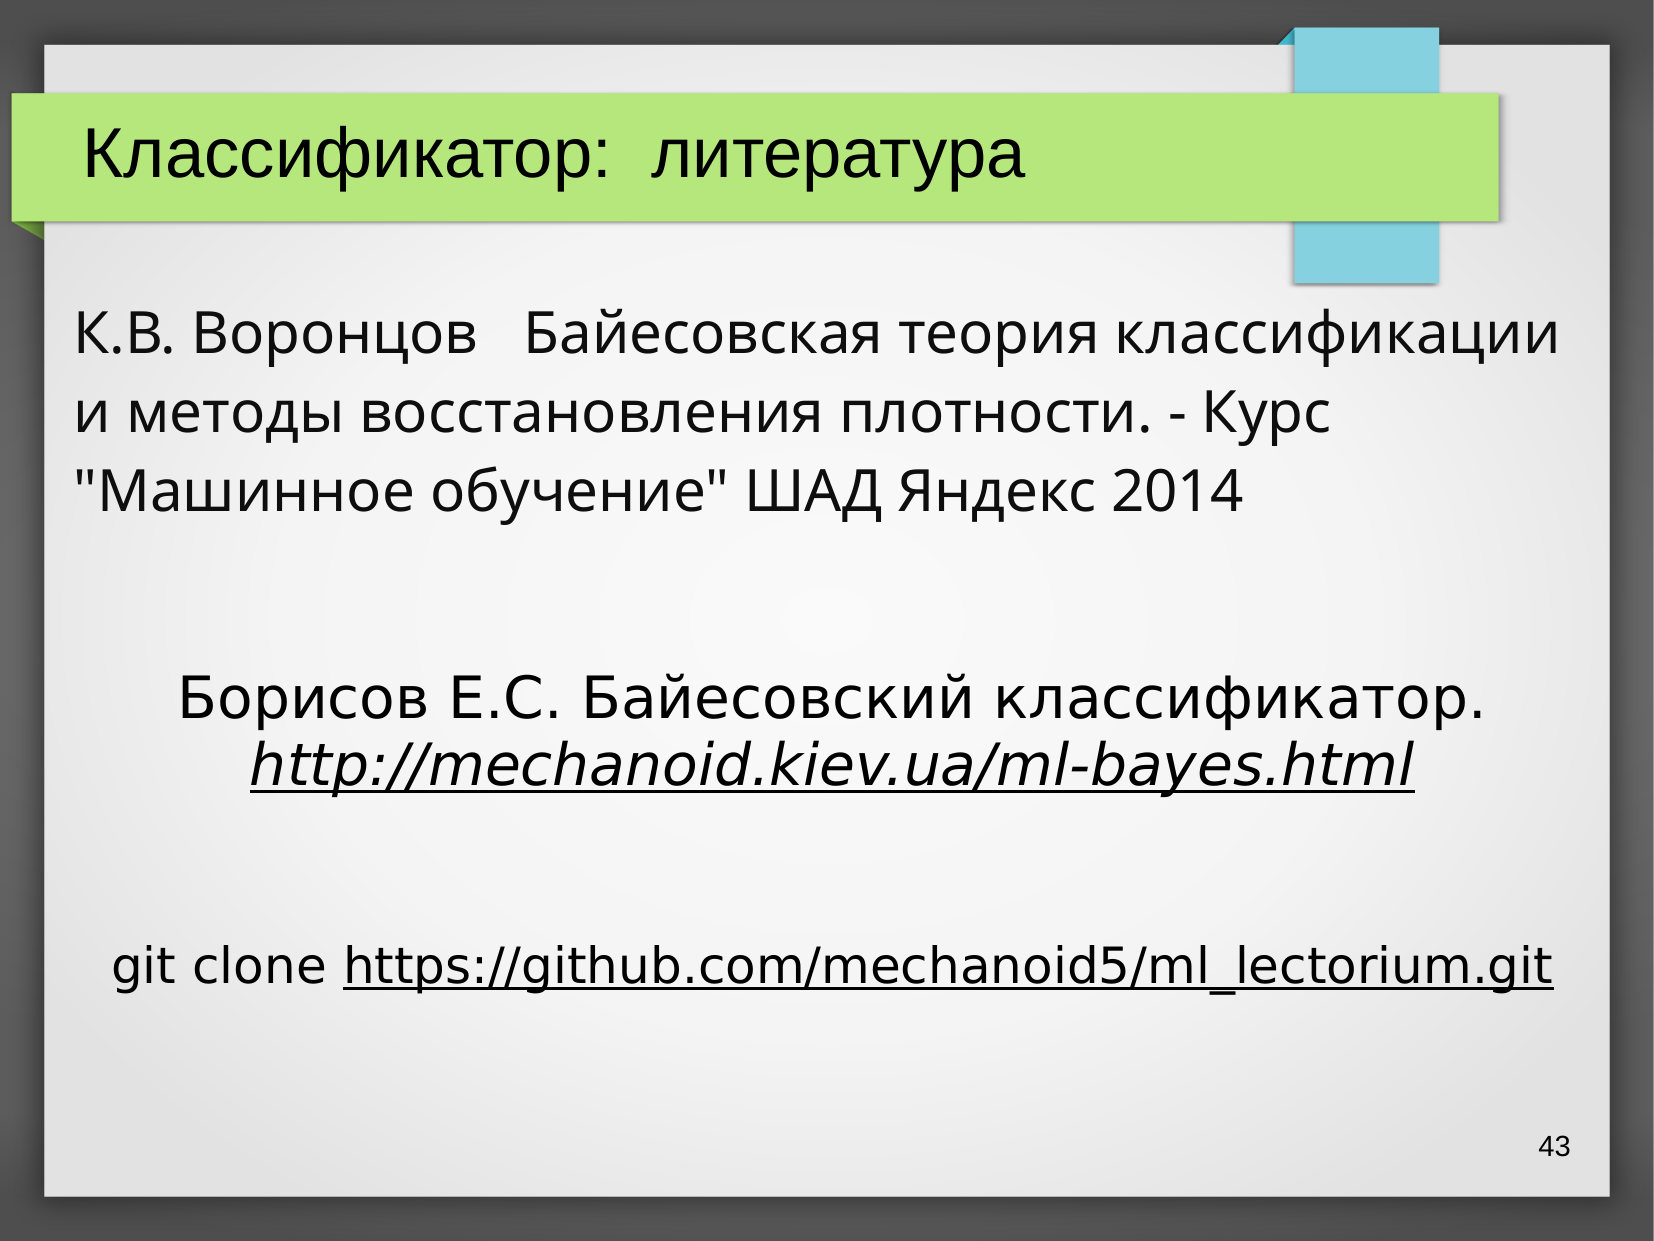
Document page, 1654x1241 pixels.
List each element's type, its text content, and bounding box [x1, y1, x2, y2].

picture [0, 0, 1654, 1241]
title Классификатор: литература [82, 49, 1571, 257]
text_box К.В. Воронцов Байесовская теория классификации и методы восстановления плотности. - Курс "Машинное обучение" ШАД Яндекс 2014 Борисов Е.С. Байесовский классификатор. http://mechanoid.kiev.ua/ml-bayes.html git clone https://github.com/mechanoid5/ml_lectorium.git [59, 283, 1607, 1134]
